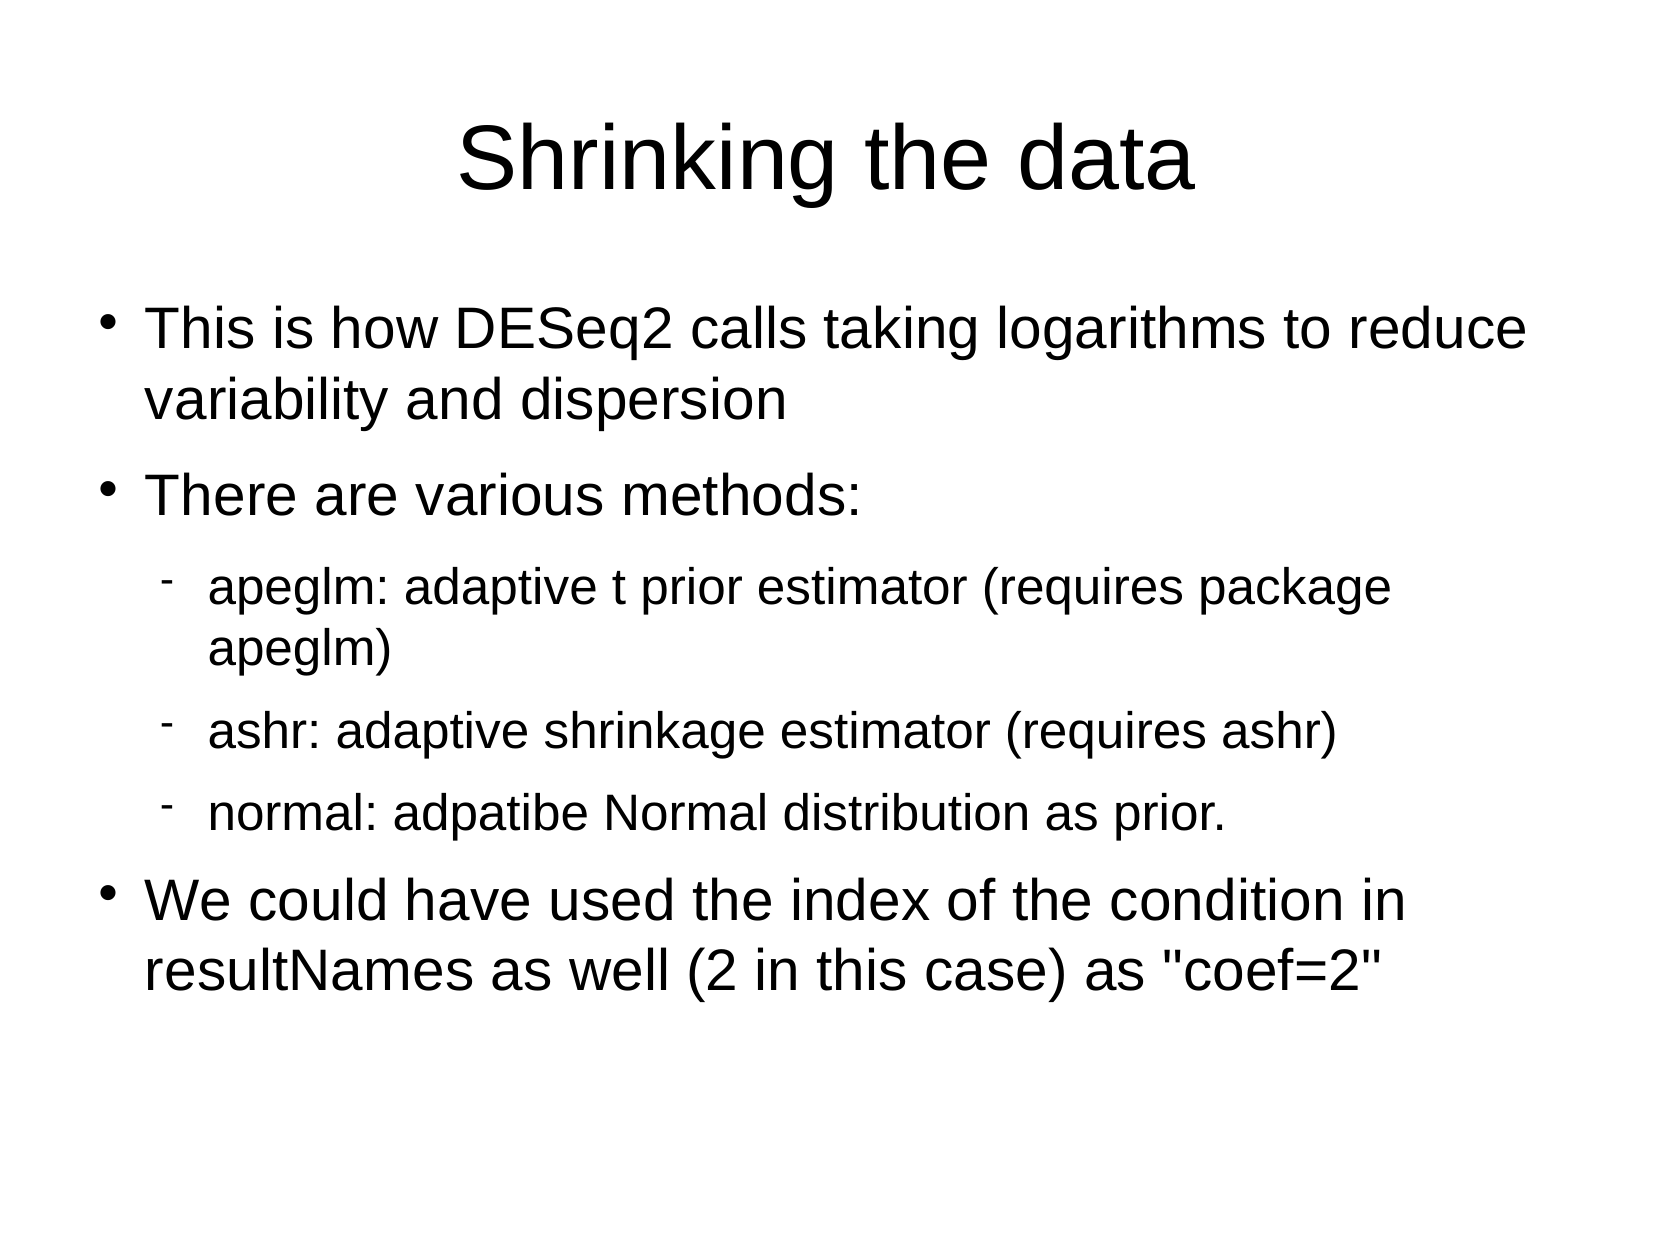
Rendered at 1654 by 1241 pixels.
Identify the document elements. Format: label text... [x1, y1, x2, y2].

text_box This is how DESeq2 calls taking logarithms to reduce variability and dispersion There are various methods: apeglm: adaptive t prior estimator (requires package apeglm) ashr: adaptive shrinkage estimator (requires ashr) normal: adpatibe Normal distribution as prior. We could have used the index of the condition in resultNames as well (2 in this case) as "coef=2" [82, 290, 1571, 1010]
text_box Shrinking the data [82, 49, 1571, 257]
